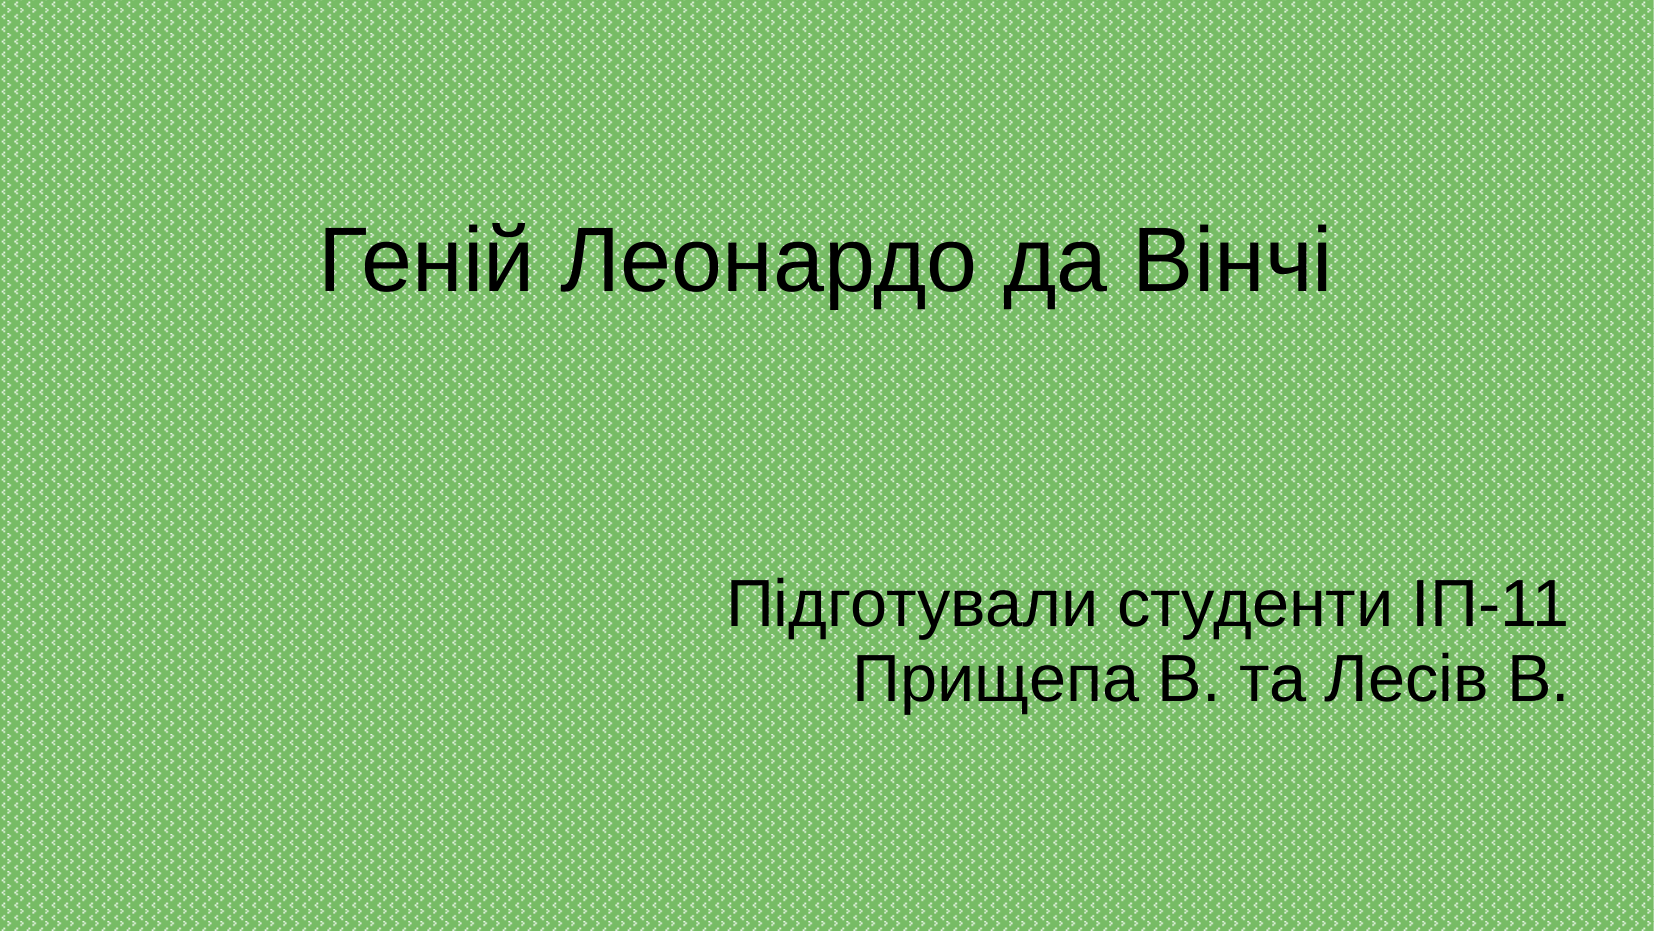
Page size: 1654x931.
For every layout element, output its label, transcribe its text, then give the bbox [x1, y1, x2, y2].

subtitle Підготували студенти ІП-11 Прищепа В. та Лесів В. [82, 525, 1571, 758]
picture [0, 0, 1654, 931]
title Геній Леонардо да Вінчі [82, 182, 1571, 338]
